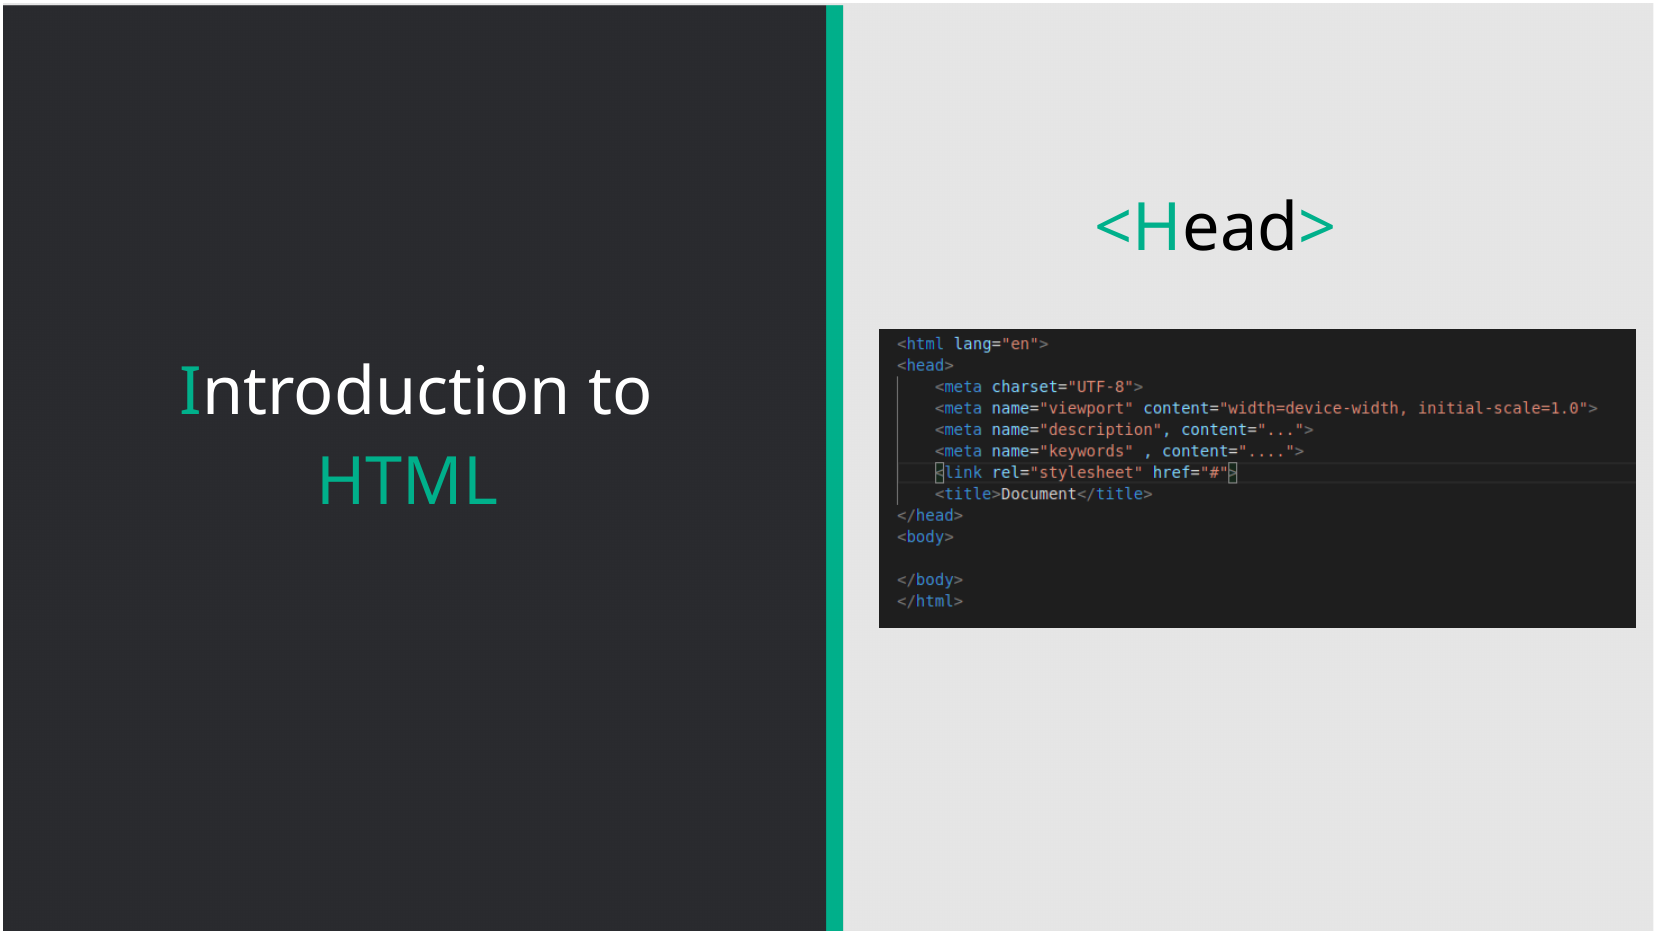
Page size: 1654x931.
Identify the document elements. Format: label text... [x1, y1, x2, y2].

picture [3, 3, 1654, 931]
text_box Introduction to HTML [165, 335, 676, 526]
text_box <Head> [1080, 171, 1396, 271]
